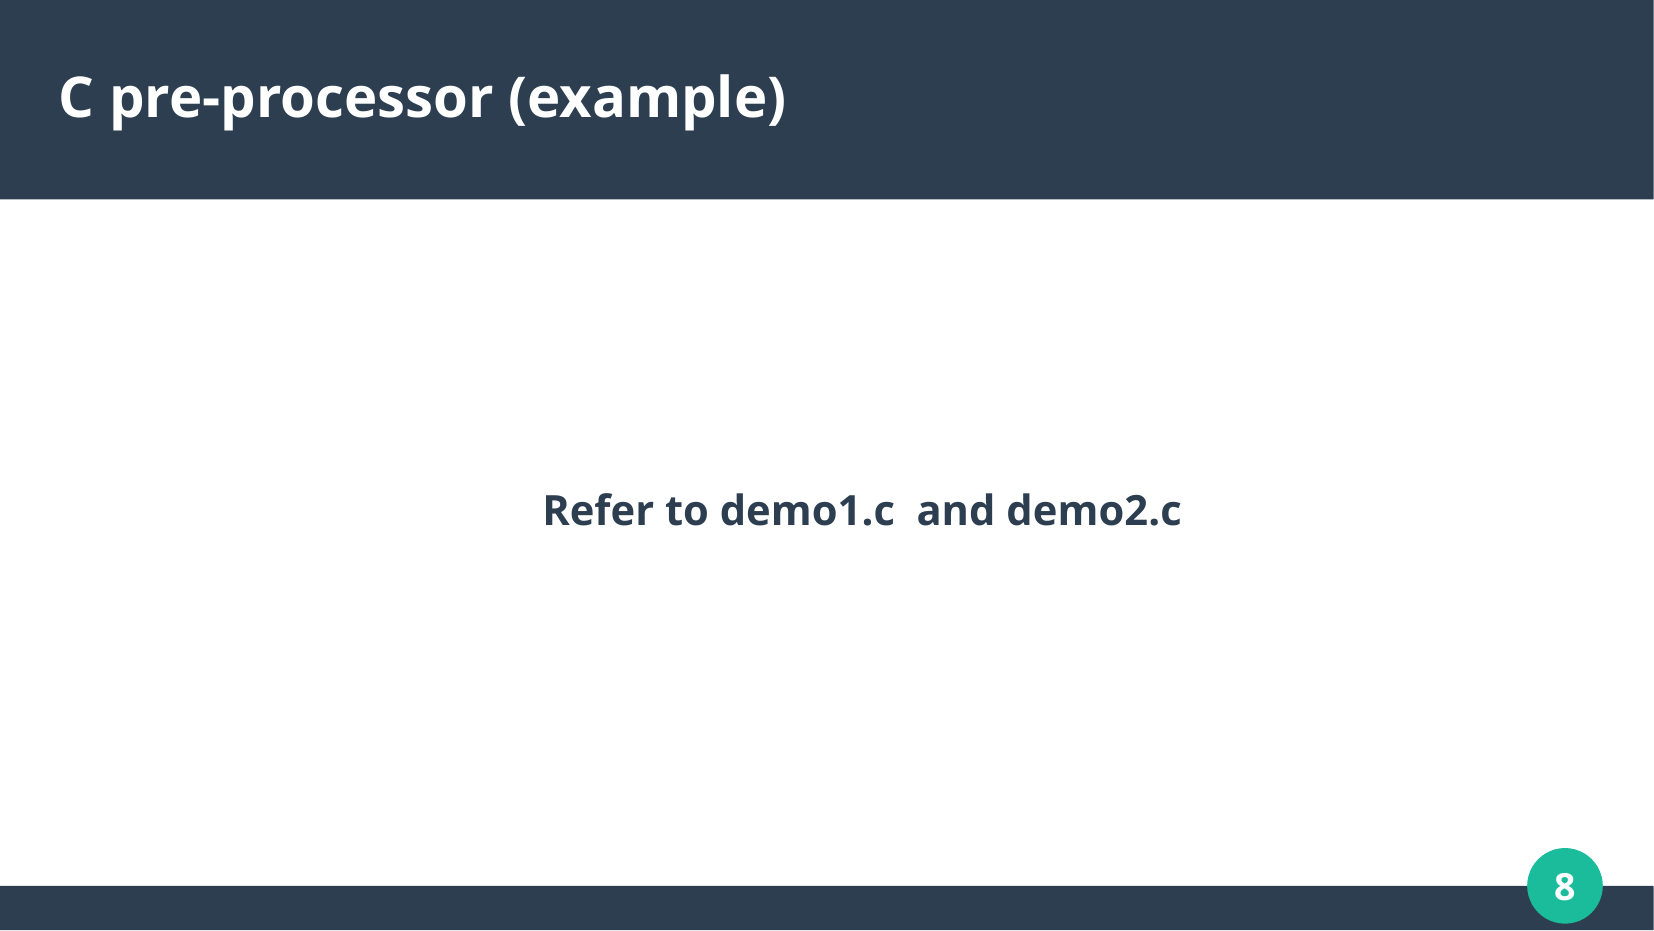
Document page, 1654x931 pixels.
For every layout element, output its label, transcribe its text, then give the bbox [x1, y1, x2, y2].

list Refer to demo1.c and demo2.c [59, 243, 1595, 864]
title C pre-processor (example) [59, 37, 1595, 156]
